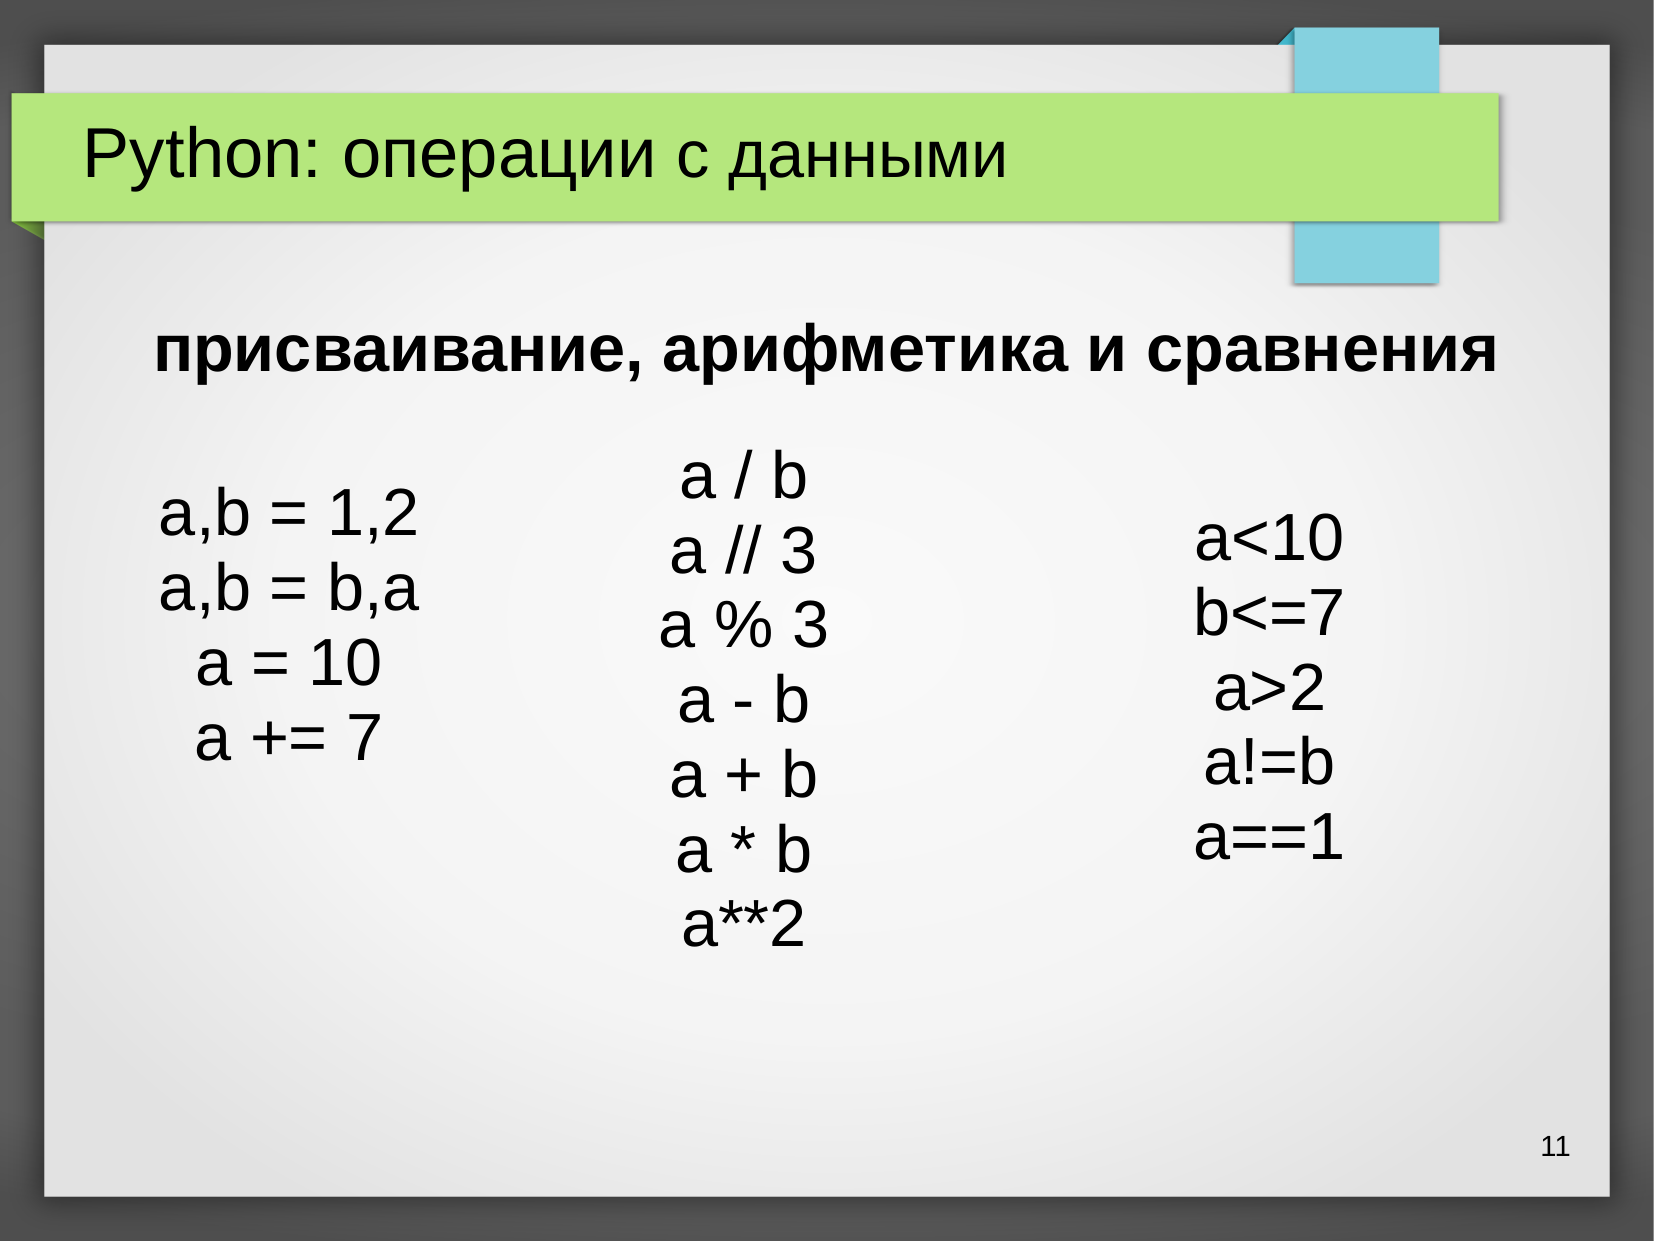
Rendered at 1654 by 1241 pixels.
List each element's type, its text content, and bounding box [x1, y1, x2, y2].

text_box a / b a // 3 a % 3 a - b a + b a * b a**2 [555, 461, 934, 1111]
text_box a,b = 1,2 a,b = b,a a = 10 a += 7 [47, 475, 532, 775]
text_box a<10 b<=7 a>2 a!=b a==1 [1027, 452, 1512, 922]
text_box присваивание, арифметика и сравнения [94, 310, 1560, 461]
title Python: операции с данными [82, 49, 1571, 257]
picture [0, 0, 1654, 1241]
